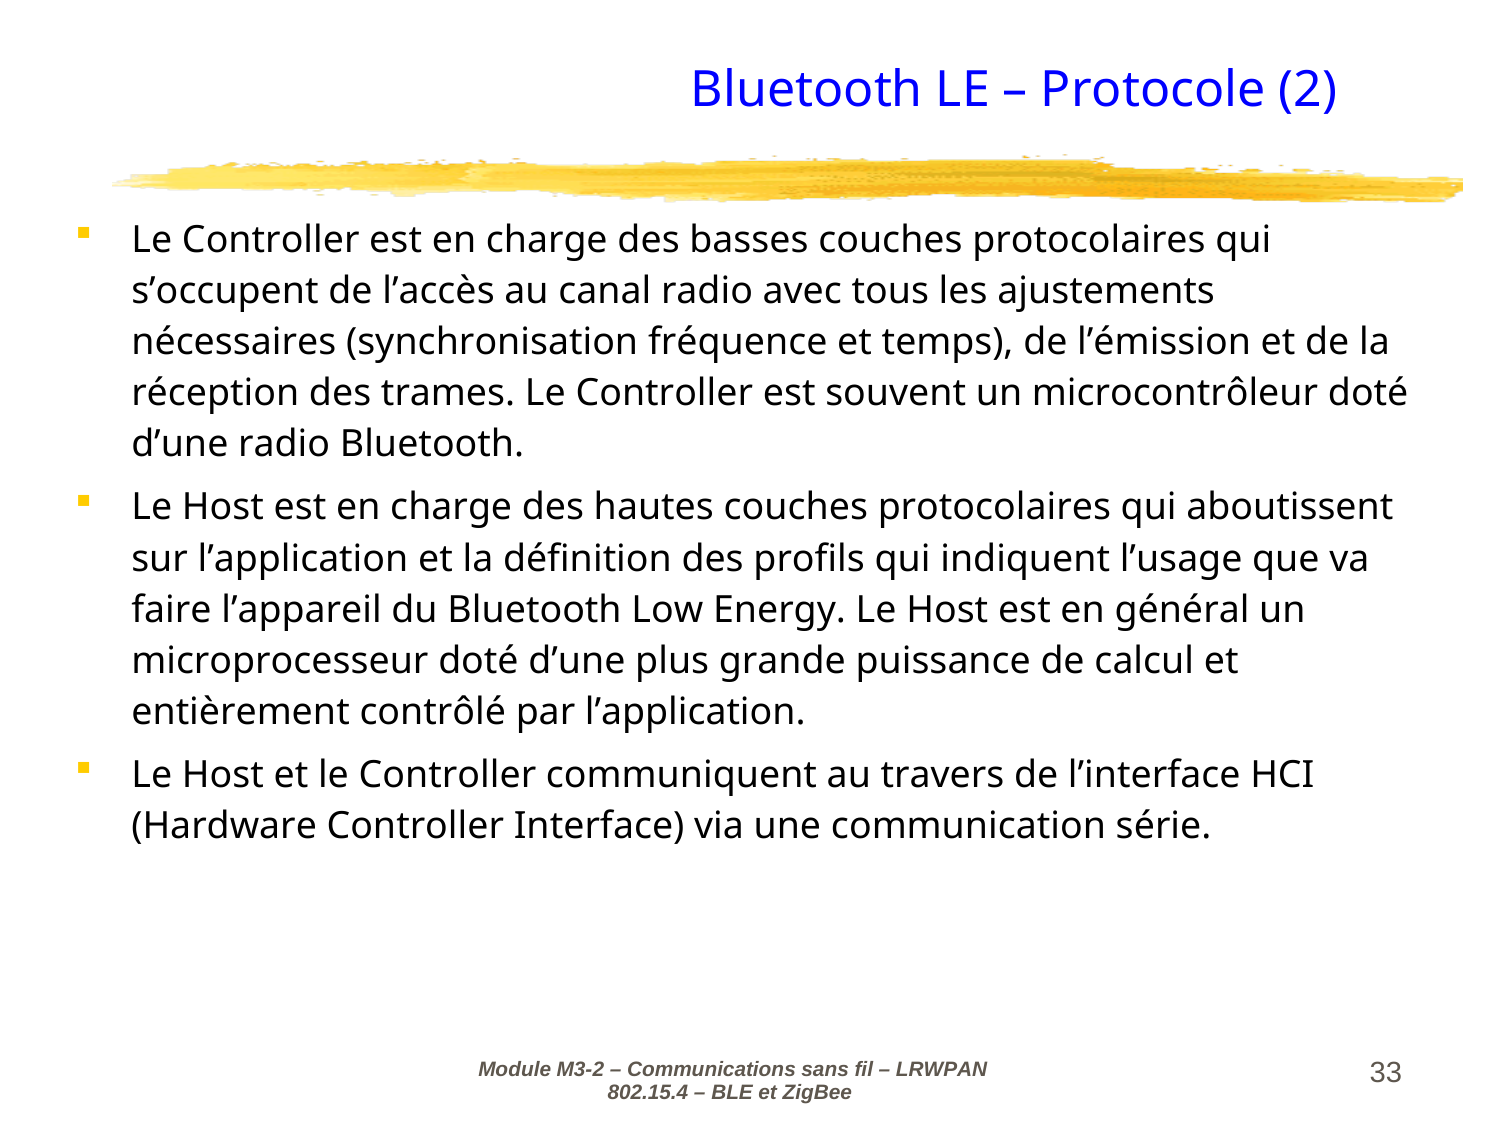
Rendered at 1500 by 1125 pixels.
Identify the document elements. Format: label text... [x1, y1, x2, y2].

list Le Controller est en charge des basses couches protocolaires qui s’occupent de l’accès au canal radio avec tous les ajustements nécessaires (synchronisation fréquence et temps), de l’émission et de la réception des trames. Le Controller est souvent un microcontrôleur doté d’une radio Bluetooth. Le Host est en charge des hautes couches protocolaires qui aboutissent sur l’application et la définition des profils qui indiquent l’usage que va faire l’appareil du Bluetooth Low Energy. Le Host est en général un microprocesseur doté d’une plus grande puissance de calcul et entièrement contrôlé par l’application. Le Host et le Controller communiquent au travers de l’interface HCI (Hardware Controller Interface) via une communication série. [74, 212, 1417, 865]
title Bluetooth LE – Protocole (2) [62, 37, 1338, 138]
picture [112, 149, 1463, 213]
